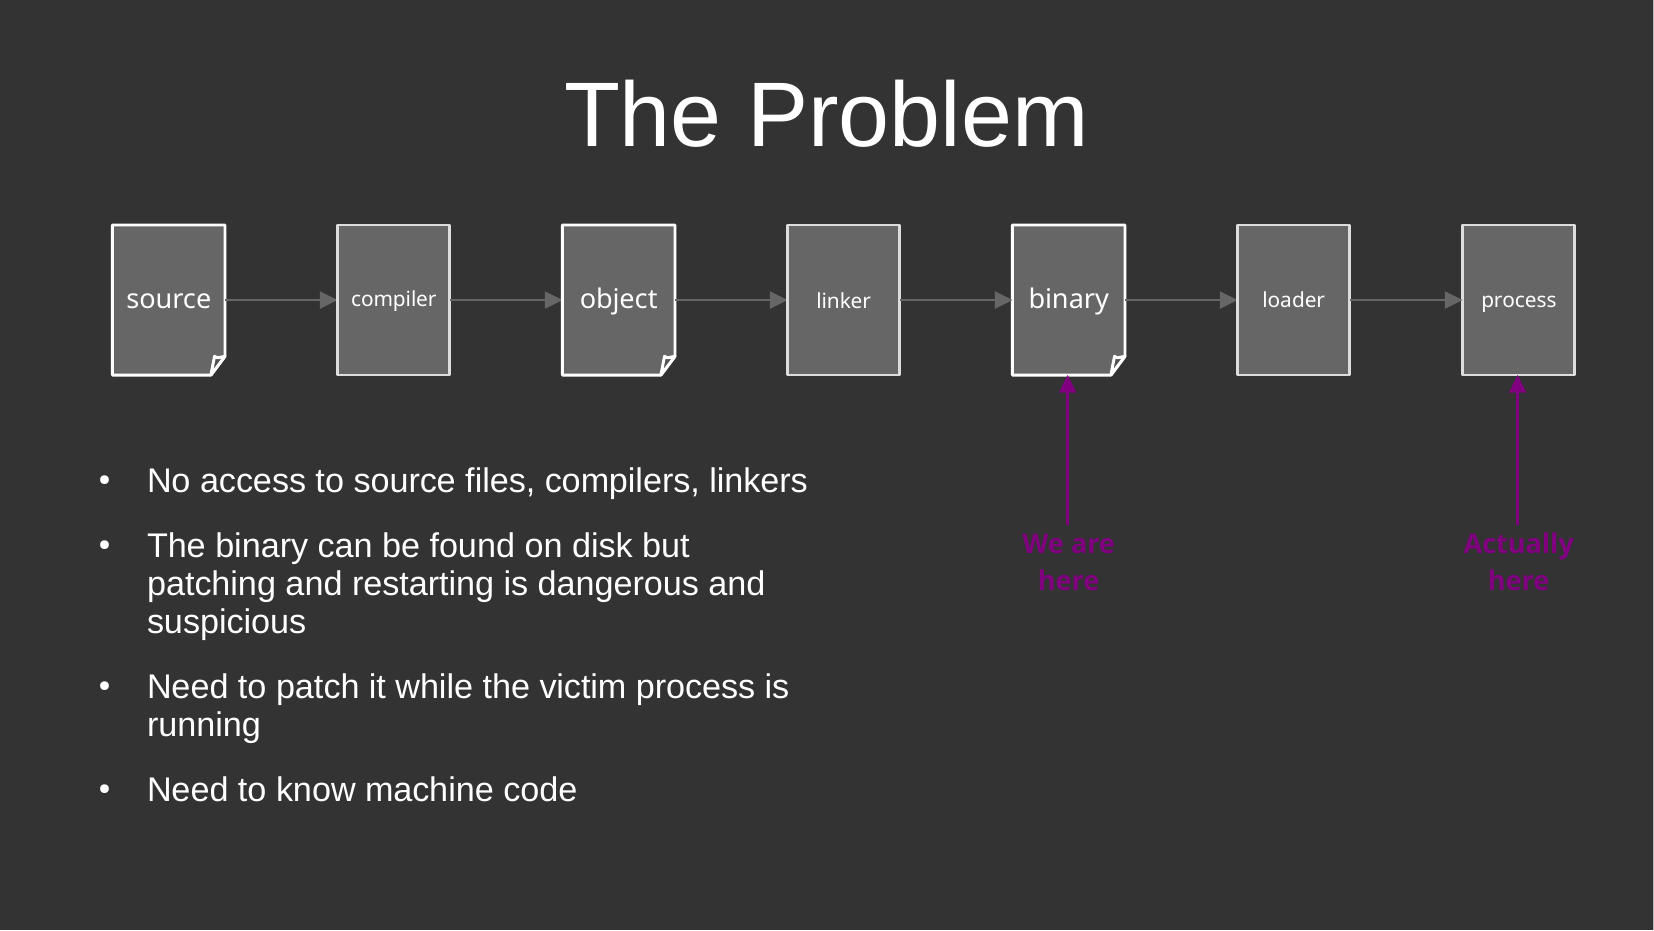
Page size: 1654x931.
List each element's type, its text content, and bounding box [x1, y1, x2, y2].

text_box [1012, 225, 1126, 274]
text_box [112, 225, 226, 274]
text_box [787, 225, 900, 280]
text_box [337, 319, 450, 376]
text_box [562, 323, 676, 376]
text_box [1462, 320, 1575, 376]
text_box [1237, 225, 1350, 279]
list No access to source files, compilers, linkers The binary can be found on disk but patching and restarting is dangerous and suspicious Need to patch it while the victim process is running Need to know machine code [82, 461, 809, 826]
text_box We are here [1012, 518, 1126, 604]
text_box [1237, 320, 1350, 376]
text_box linker [787, 280, 901, 321]
text_box [112, 323, 226, 376]
text_box loader [1237, 279, 1351, 320]
text_box object [562, 274, 676, 323]
title The Problem [82, 37, 1571, 193]
text_box source [112, 274, 226, 323]
text_box [1012, 323, 1126, 376]
text_box process [1462, 279, 1576, 320]
text_box [787, 321, 900, 376]
text_box binary [1012, 274, 1126, 323]
text_box [337, 225, 450, 278]
text_box [562, 225, 676, 274]
text_box [1462, 225, 1575, 279]
text_box Actually here [1425, 518, 1613, 604]
text_box compiler [337, 278, 451, 319]
